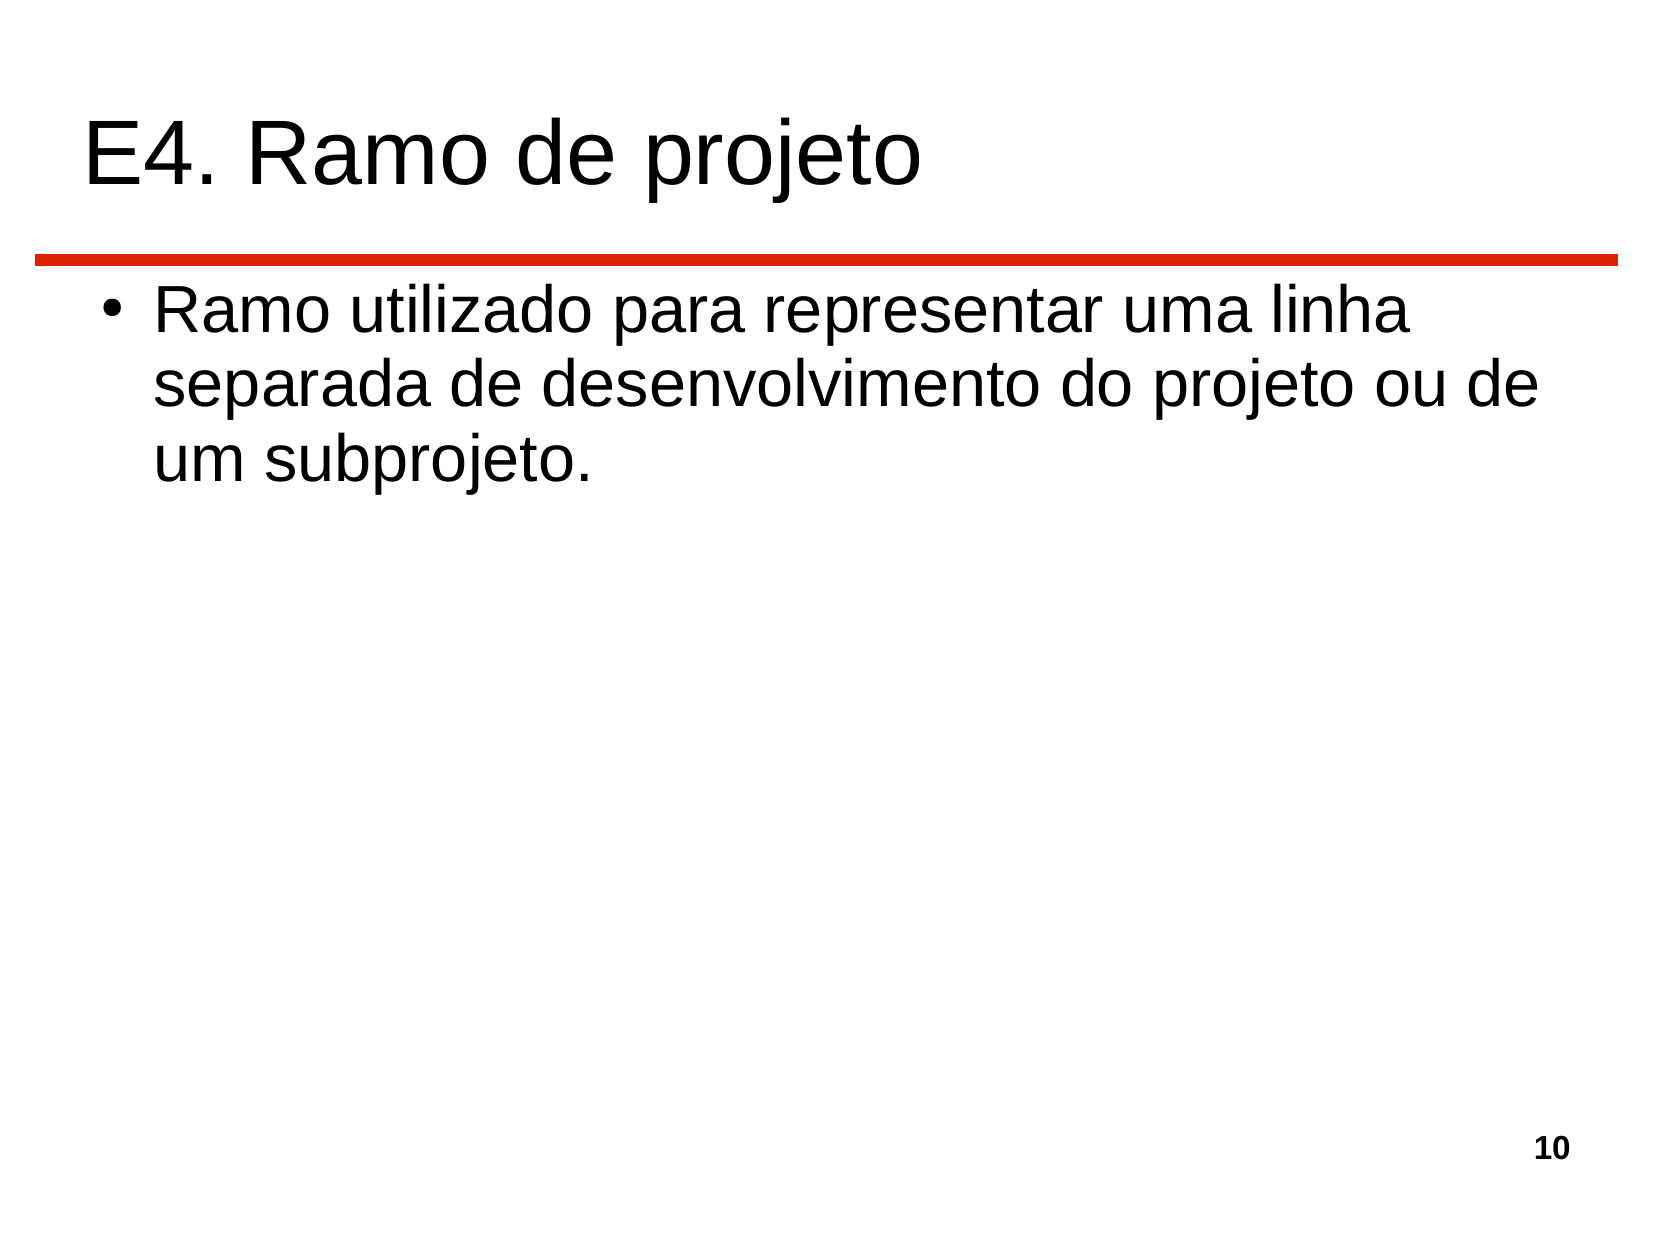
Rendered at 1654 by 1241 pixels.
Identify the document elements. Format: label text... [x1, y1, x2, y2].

list Ramo utilizado para representar uma linha separada de desenvolvimento do projeto ou de um subprojeto. [82, 271, 1571, 991]
title E4. Ramo de projeto [82, 49, 1571, 257]
